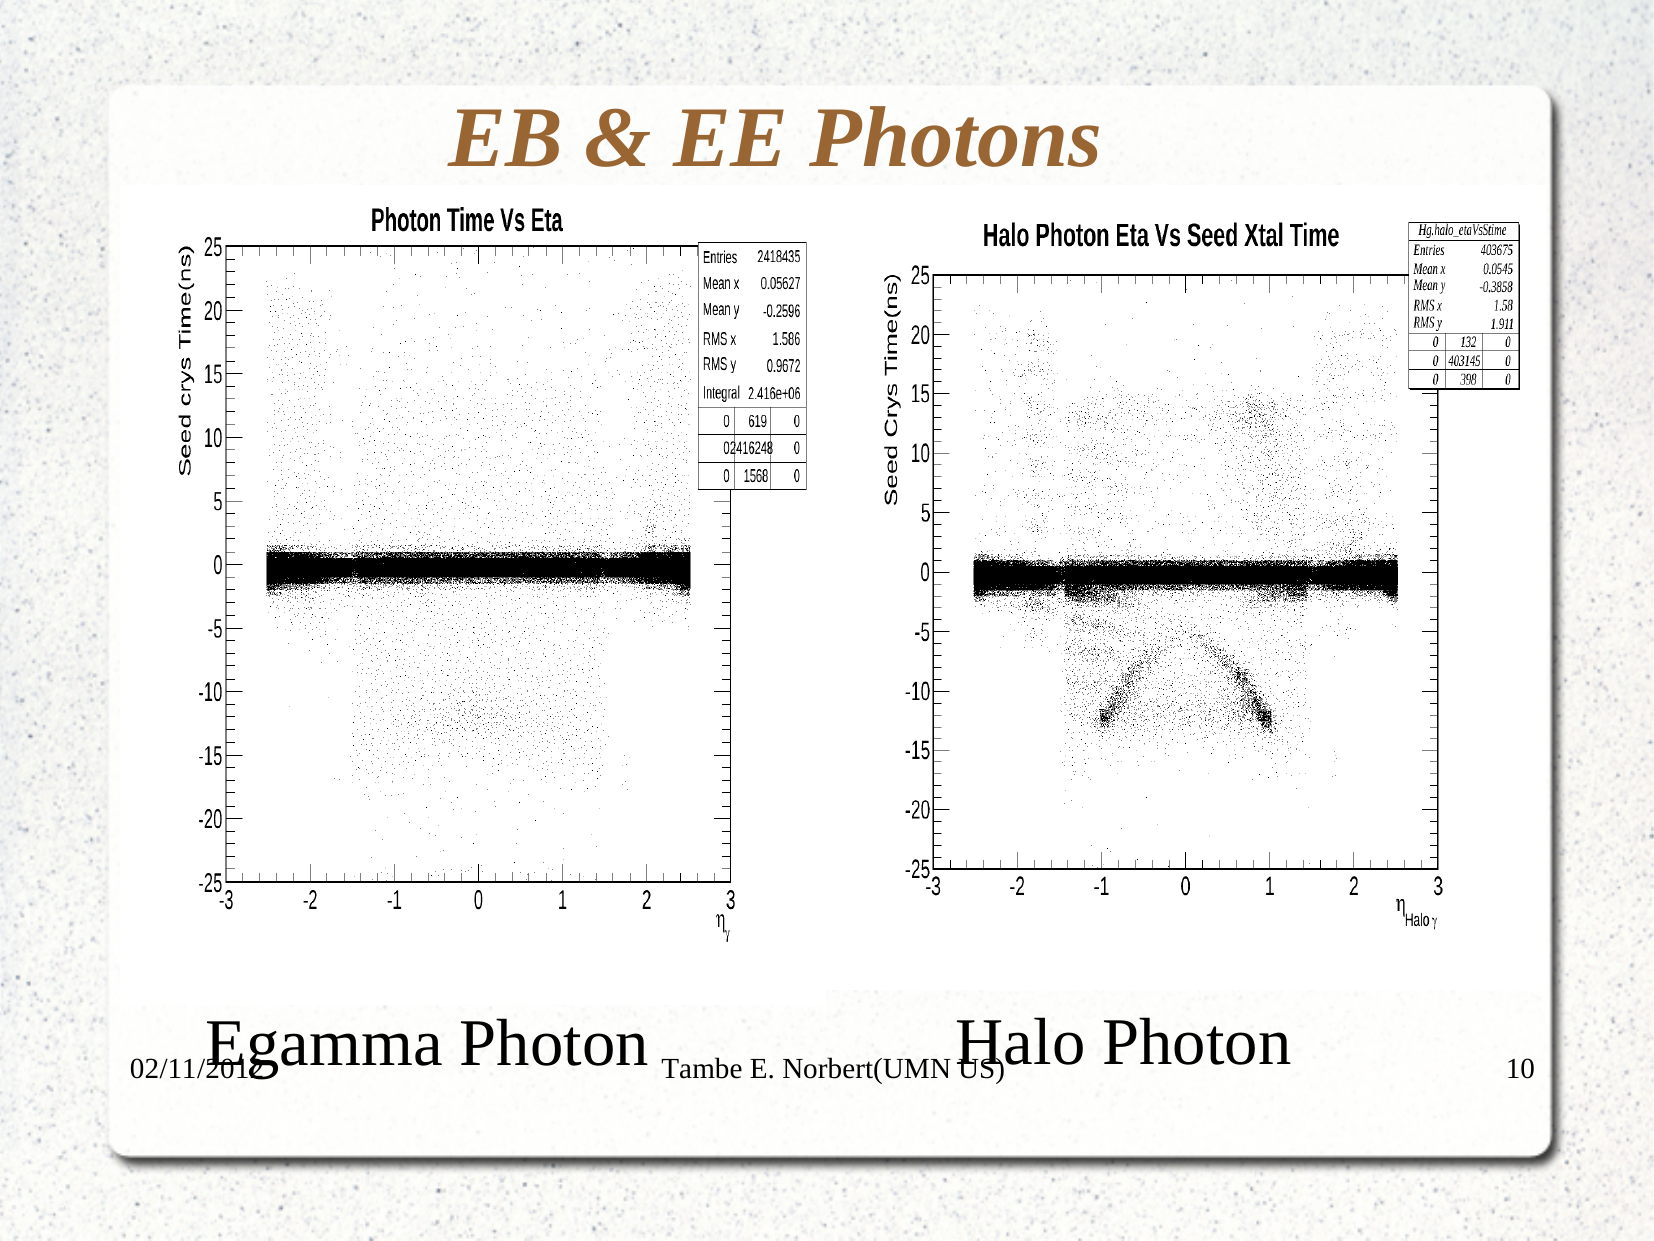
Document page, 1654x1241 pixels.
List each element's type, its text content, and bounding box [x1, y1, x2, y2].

list Halo Photon [885, 1005, 1486, 1080]
title EB & EE Photons [270, 90, 1261, 185]
picture [0, 0, 1654, 1241]
list Egamma Photon [135, 1006, 706, 1081]
